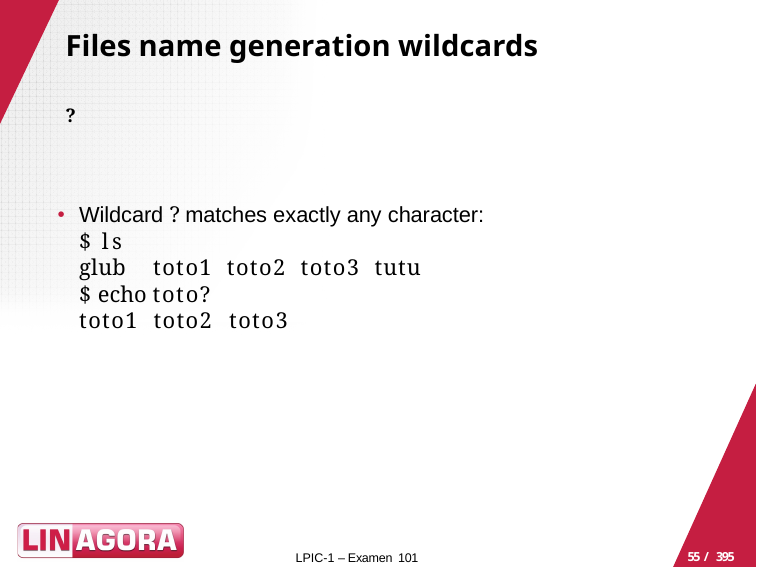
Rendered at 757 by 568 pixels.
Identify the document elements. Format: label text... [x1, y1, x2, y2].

text_box Files name generation wildcards [63, 26, 697, 132]
picture [0, 0, 352, 352]
text_box Wildcard ? matches exactly any character: $ ls glub toto1 toto2 toto3 tutu $ echo toto? toto1 toto2 toto3 [55, 200, 632, 372]
text_box ? [63, 103, 78, 126]
text_box [17, 520, 184, 562]
text_box LPIC-1 – Examen 101 [293, 549, 420, 568]
text_box <numéro> / 395 [683, 549, 747, 568]
